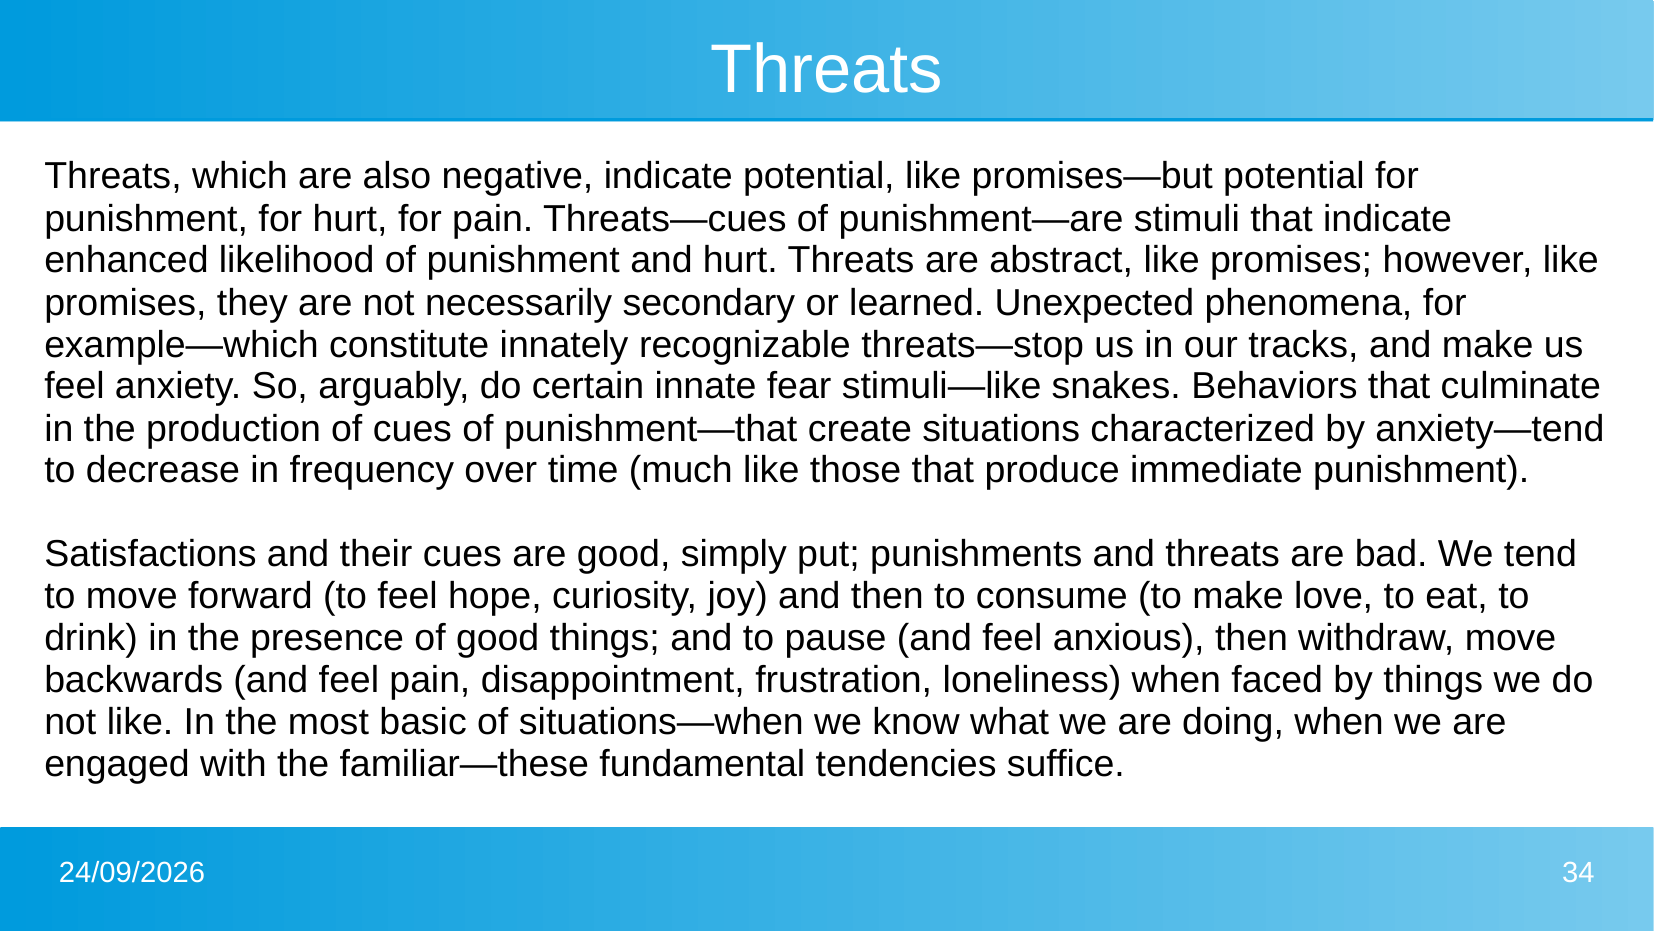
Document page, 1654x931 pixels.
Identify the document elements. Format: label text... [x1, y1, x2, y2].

text_box Threats, which are also negative, indicate potential, like promises—but potential for punishment, for hurt, for pain. Threats—cues of punishment—are stimuli that indicate enhanced likelihood of punishment and hurt. Threats are abstract, like promises; however, like promises, they are not necessarily secondary or learned. Unexpected phenomena, for example—which constitute innately recognizable threats—stop us in our tracks, and make us feel anxiety. So, arguably, do certain innate fear stimuli—like snakes. Behaviors that culminate in the production of cues of punishment—that create situations characterized by anxiety—tend to decrease in frequency over time (much like those that produce immediate punishment). Satisfactions and their cues are good, simply put; punishments and threats are bad. We tend to move forward (to feel hope, curiosity, joy) and then to consume (to make love, to eat, to drink) in the presence of good things; and to pause (and feel anxious), then withdraw, move backwards (and feel pain, disappointment, frustration, loneliness) when faced by things we do not like. In the most basic of situations—when we know what we are doing, when we are engaged with the familiar—these fundamental tendencies suffice. [29, 147, 1625, 793]
title Threats [59, 29, 1595, 108]
